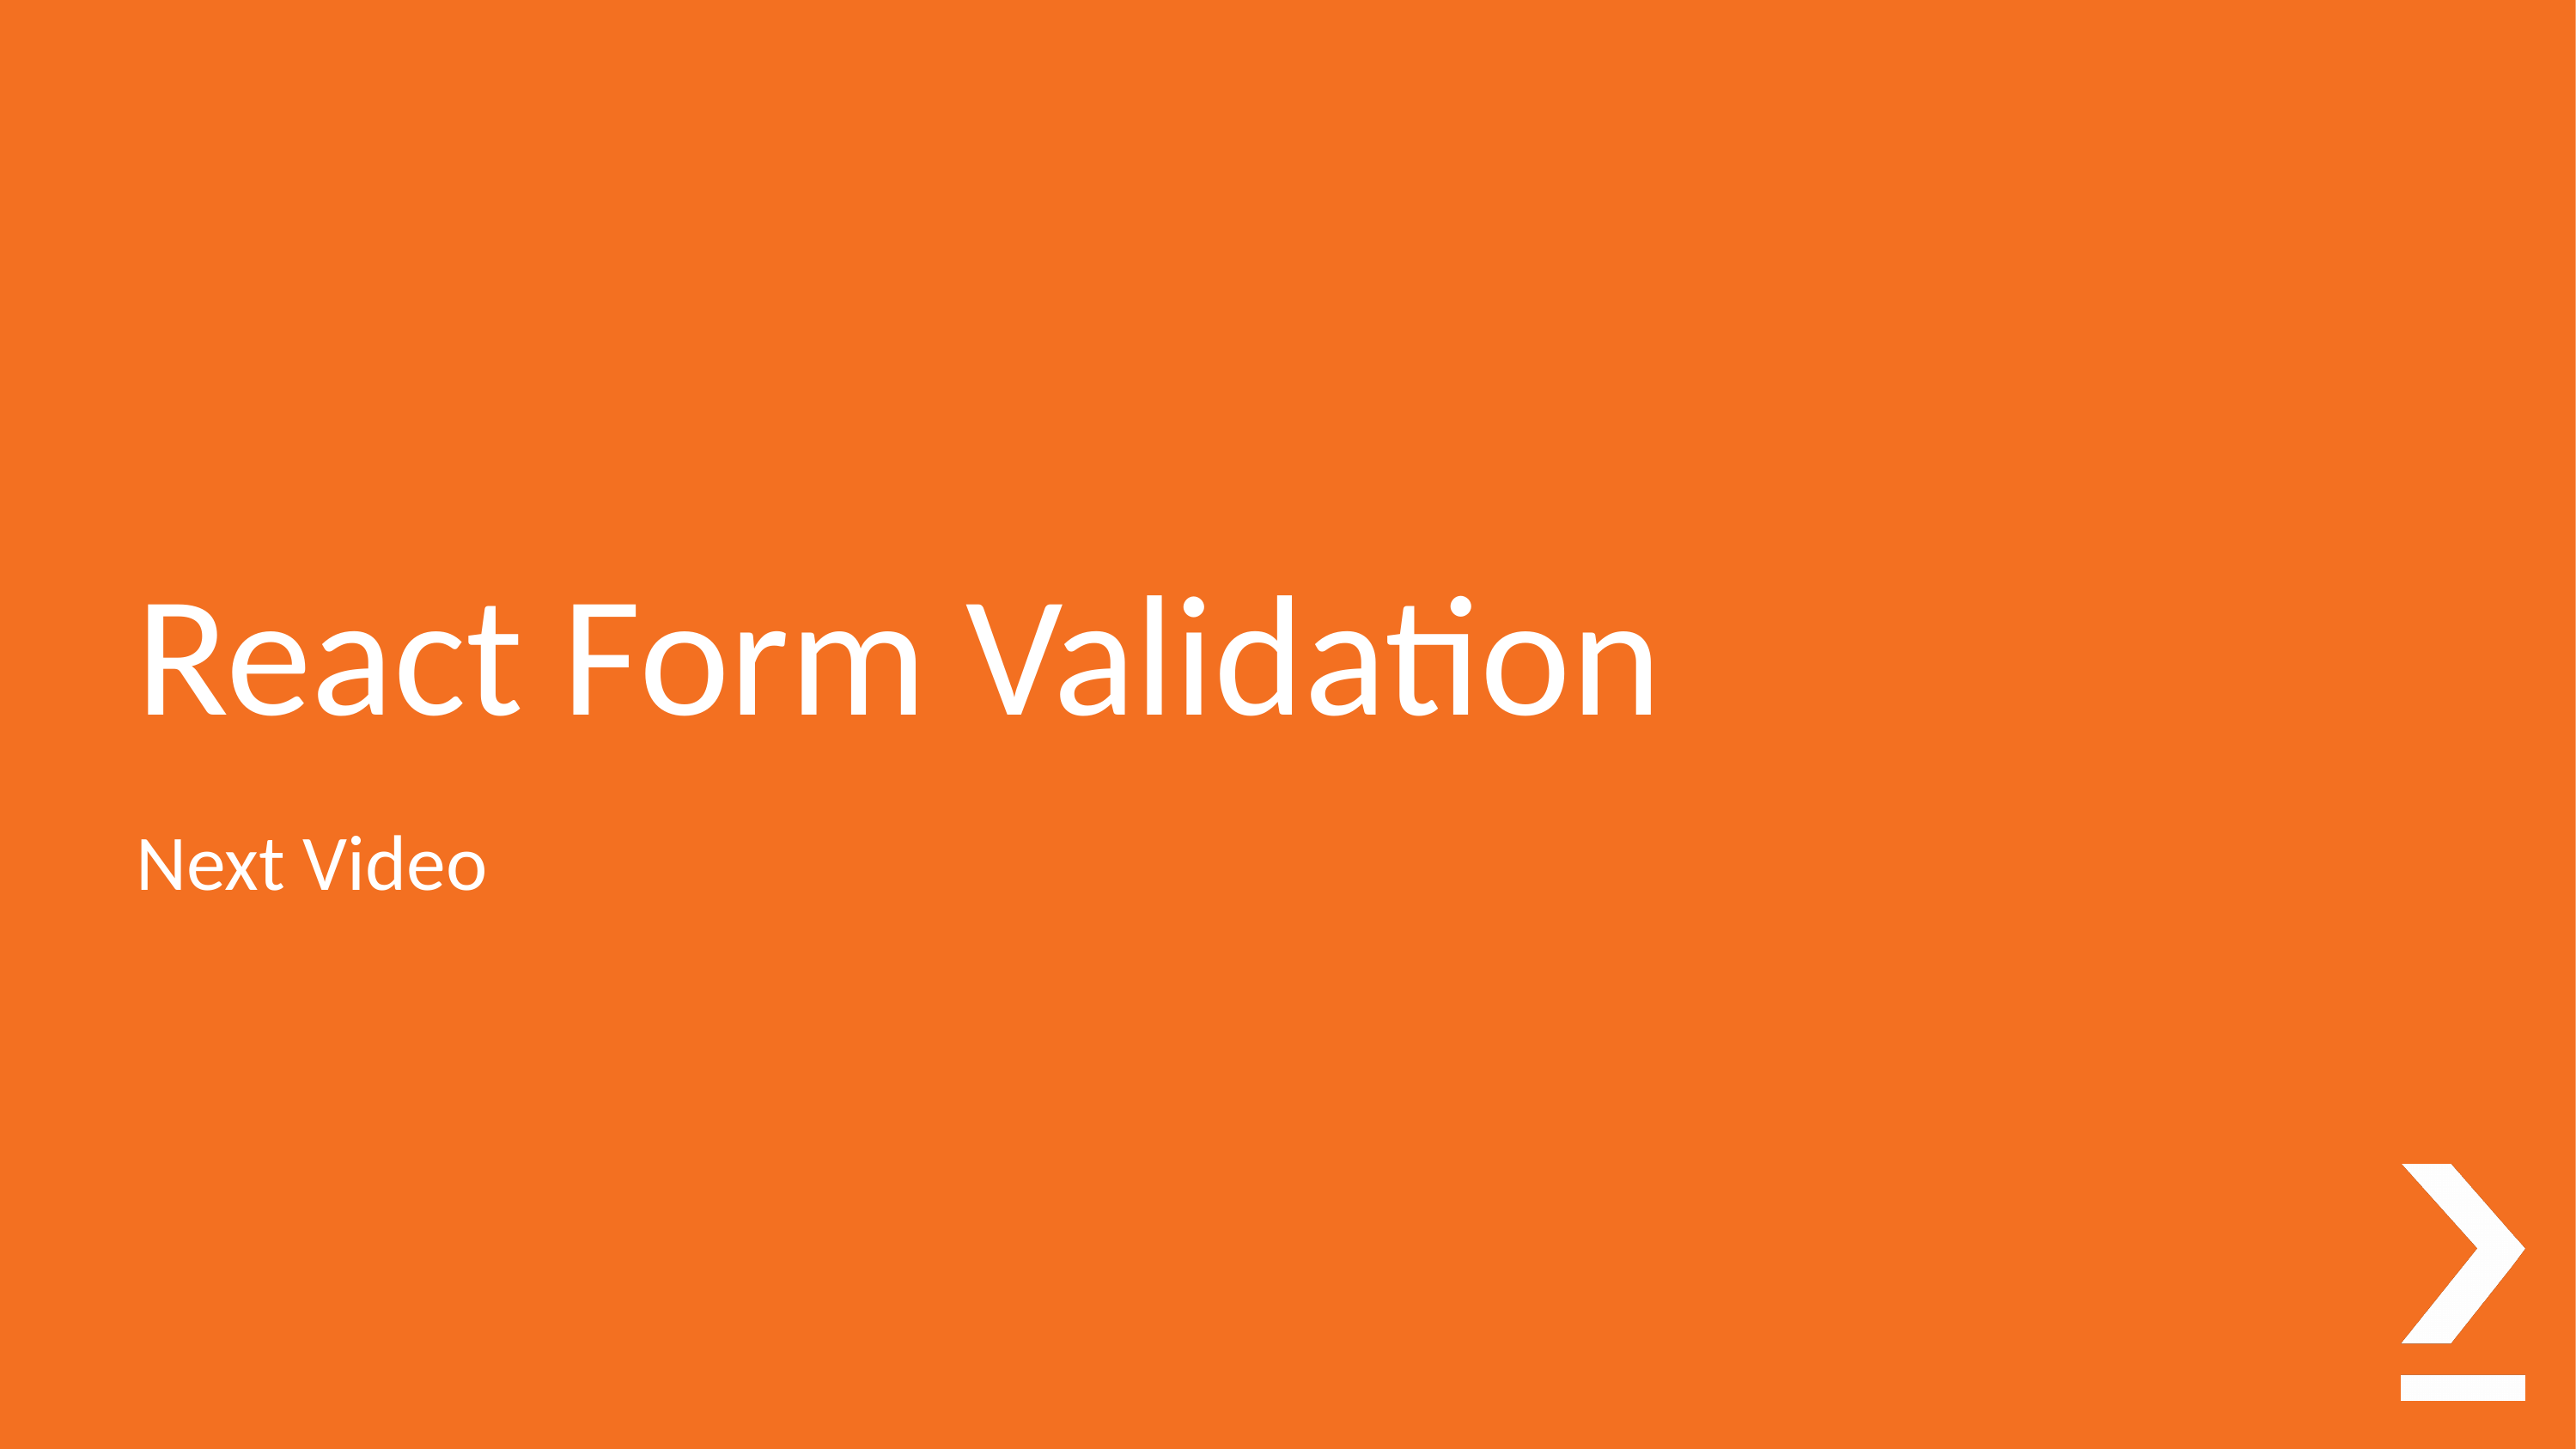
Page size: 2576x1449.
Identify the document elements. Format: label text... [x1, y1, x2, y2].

title React Form Validation [110, 512, 2427, 776]
subtitle Next Video [110, 785, 2427, 908]
picture [2401, 1164, 2525, 1401]
